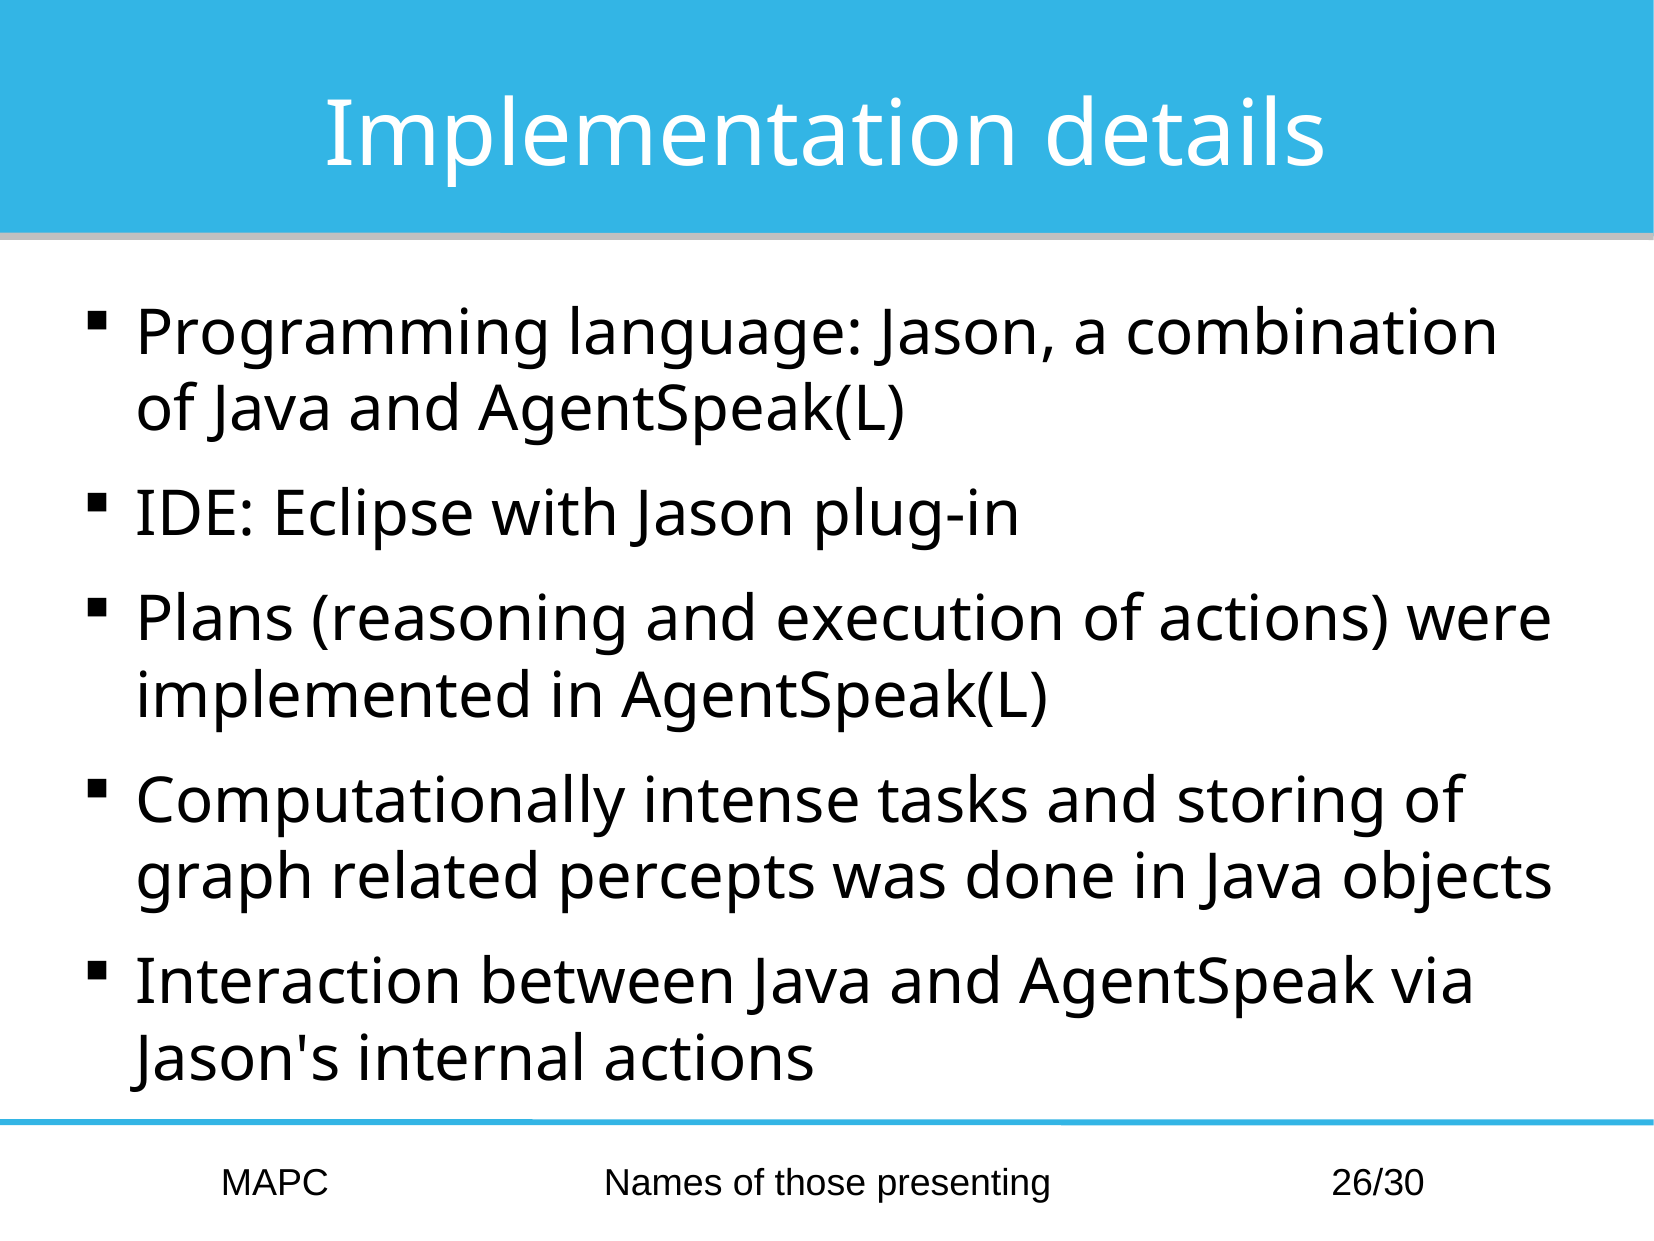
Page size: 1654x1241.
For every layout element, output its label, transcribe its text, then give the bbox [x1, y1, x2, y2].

title Implementation details [82, 49, 1571, 207]
list Programming language: Jason, a combination of Java and AgentSpeak(L) IDE: Eclipse with Jason plug-in Plans (reasoning and execution of actions) were implemented in AgentSpeak(L) Computationally intense tasks and storing of graph related percepts was done in Java objects Interaction between Java and AgentSpeak via Jason's internal actions [82, 290, 1571, 1109]
